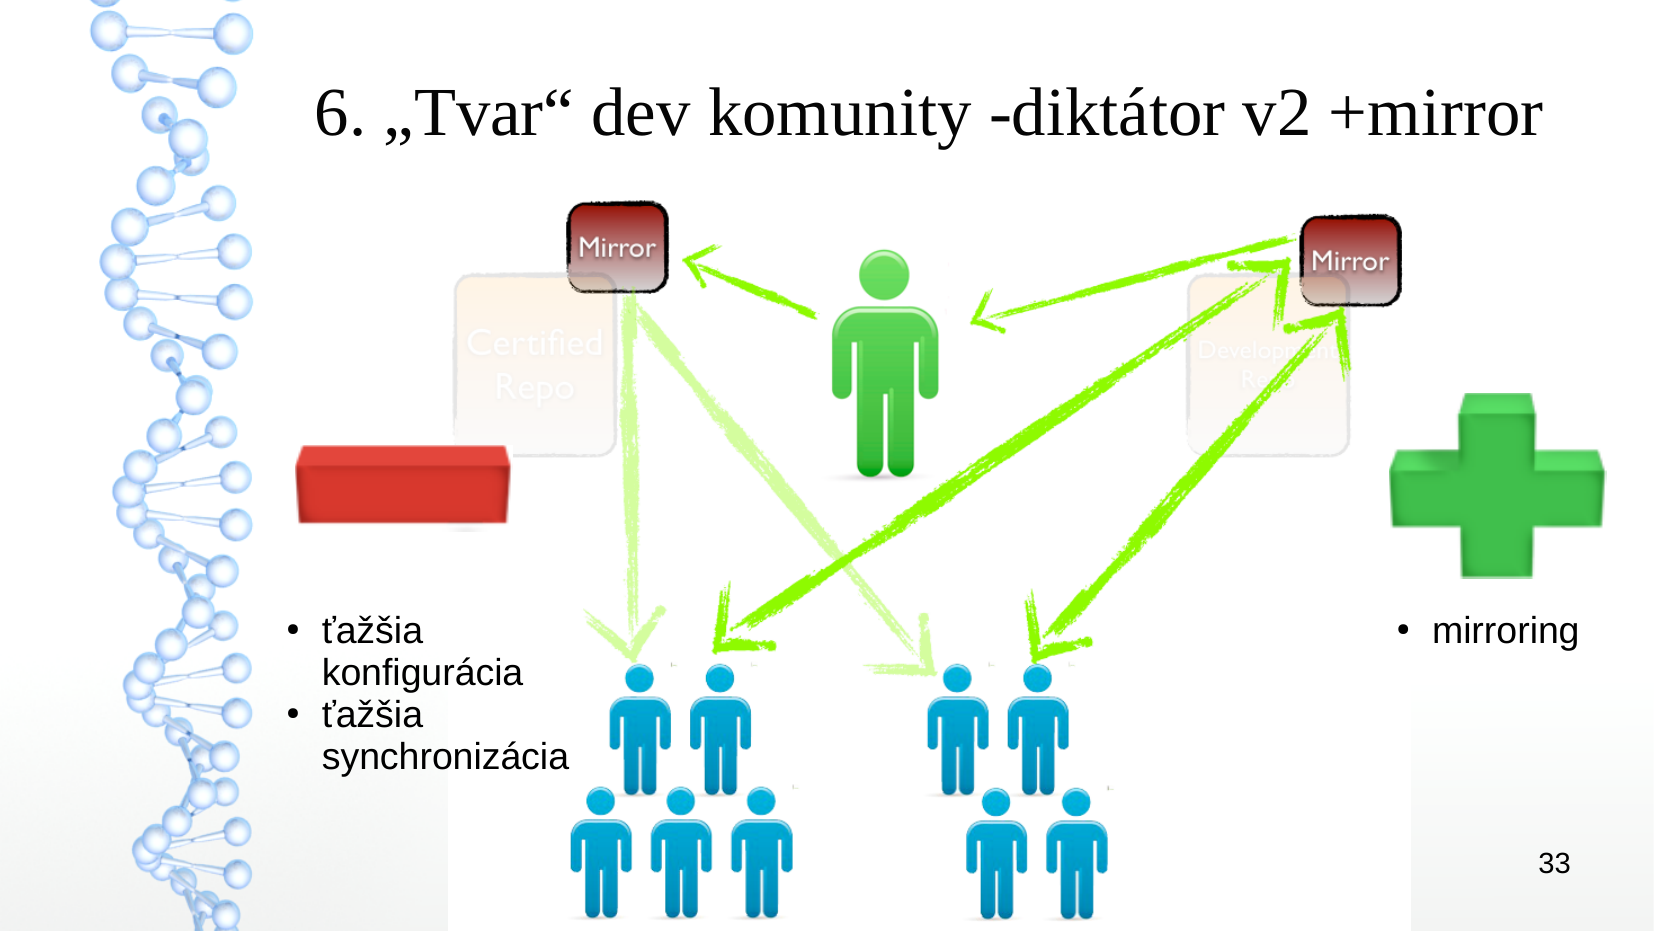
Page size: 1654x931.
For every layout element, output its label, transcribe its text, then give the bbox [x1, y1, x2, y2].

title 6. „Tvar“ dev komunity -diktátor v2 +mirror [265, 35, 1595, 189]
text_box mirroring [1381, 602, 1642, 660]
picture [0, 0, 1654, 931]
text_box ťažšia konfigurácia ťažšia synchronizácia [271, 602, 603, 786]
